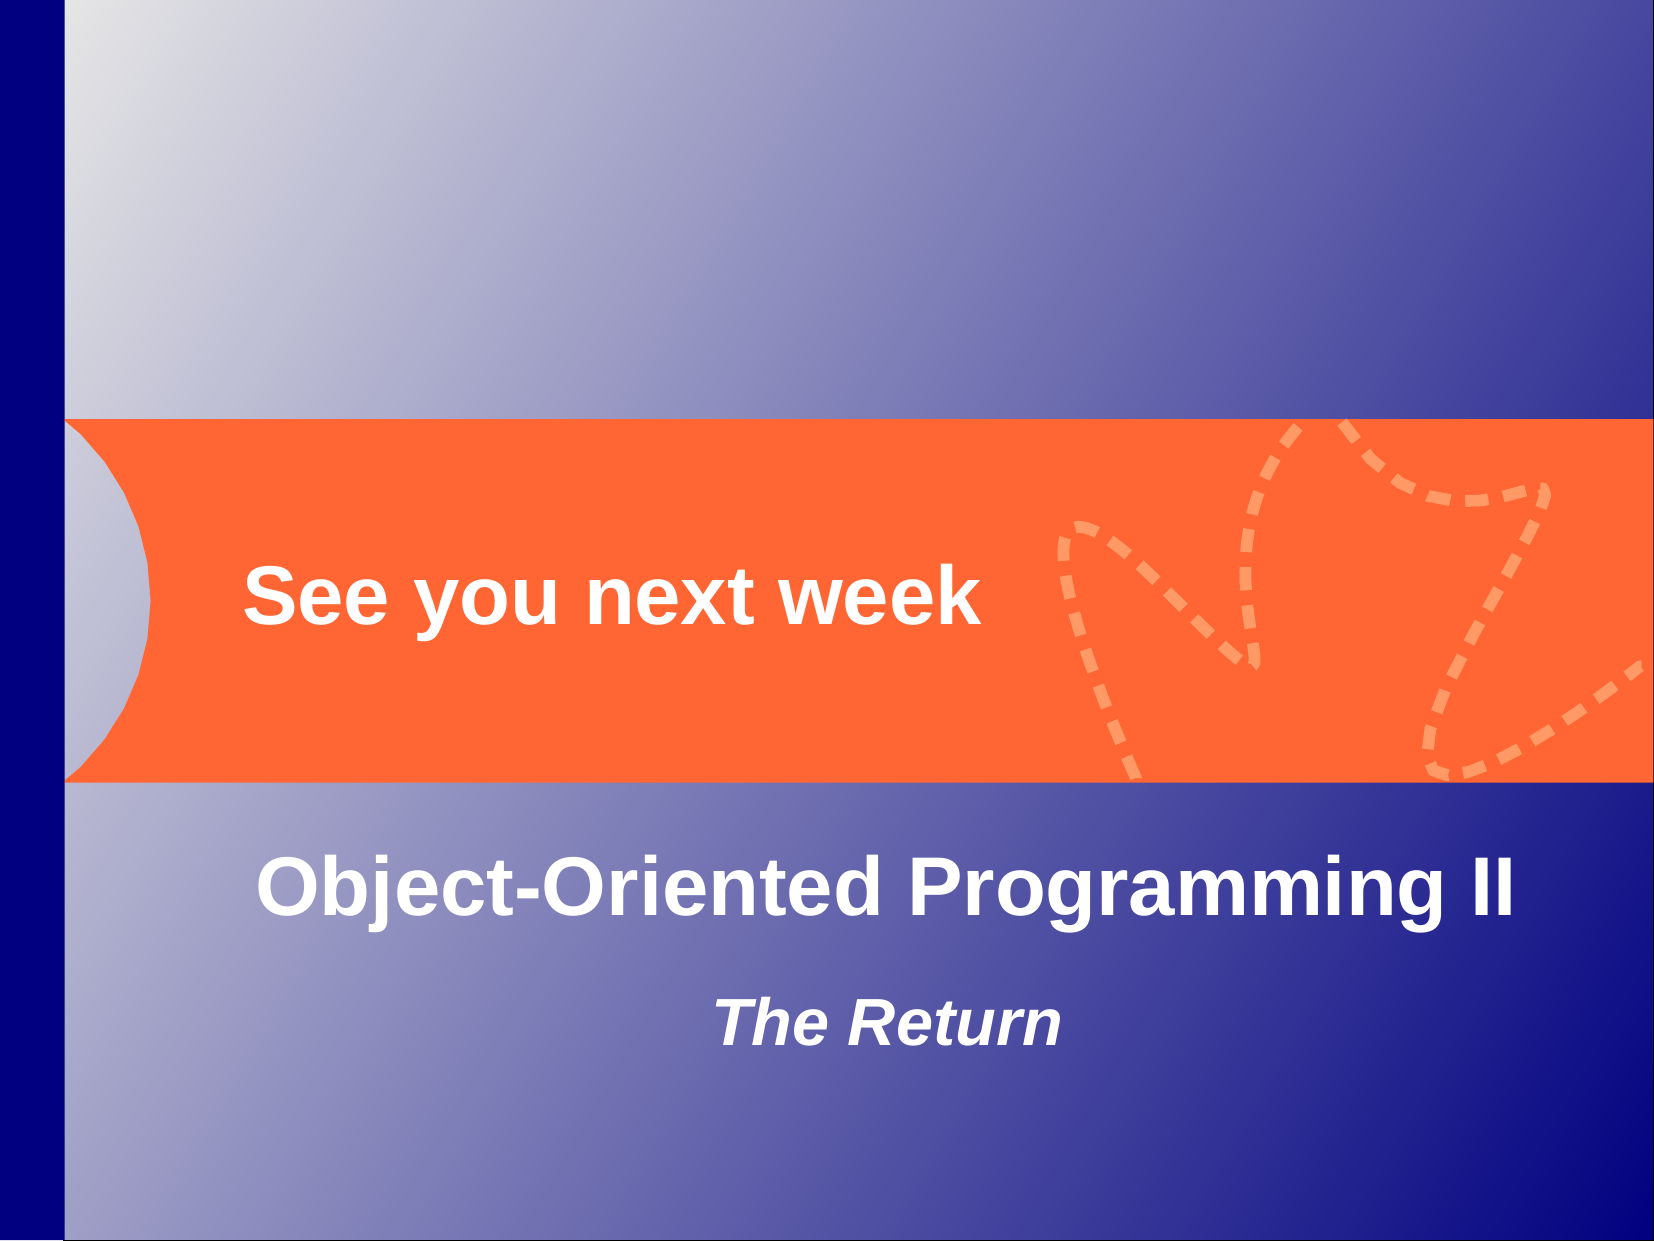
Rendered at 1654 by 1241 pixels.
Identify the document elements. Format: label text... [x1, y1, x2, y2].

title See you next week [242, 497, 1450, 704]
title Object-Oriented Programming II The Return [242, 844, 1532, 1066]
